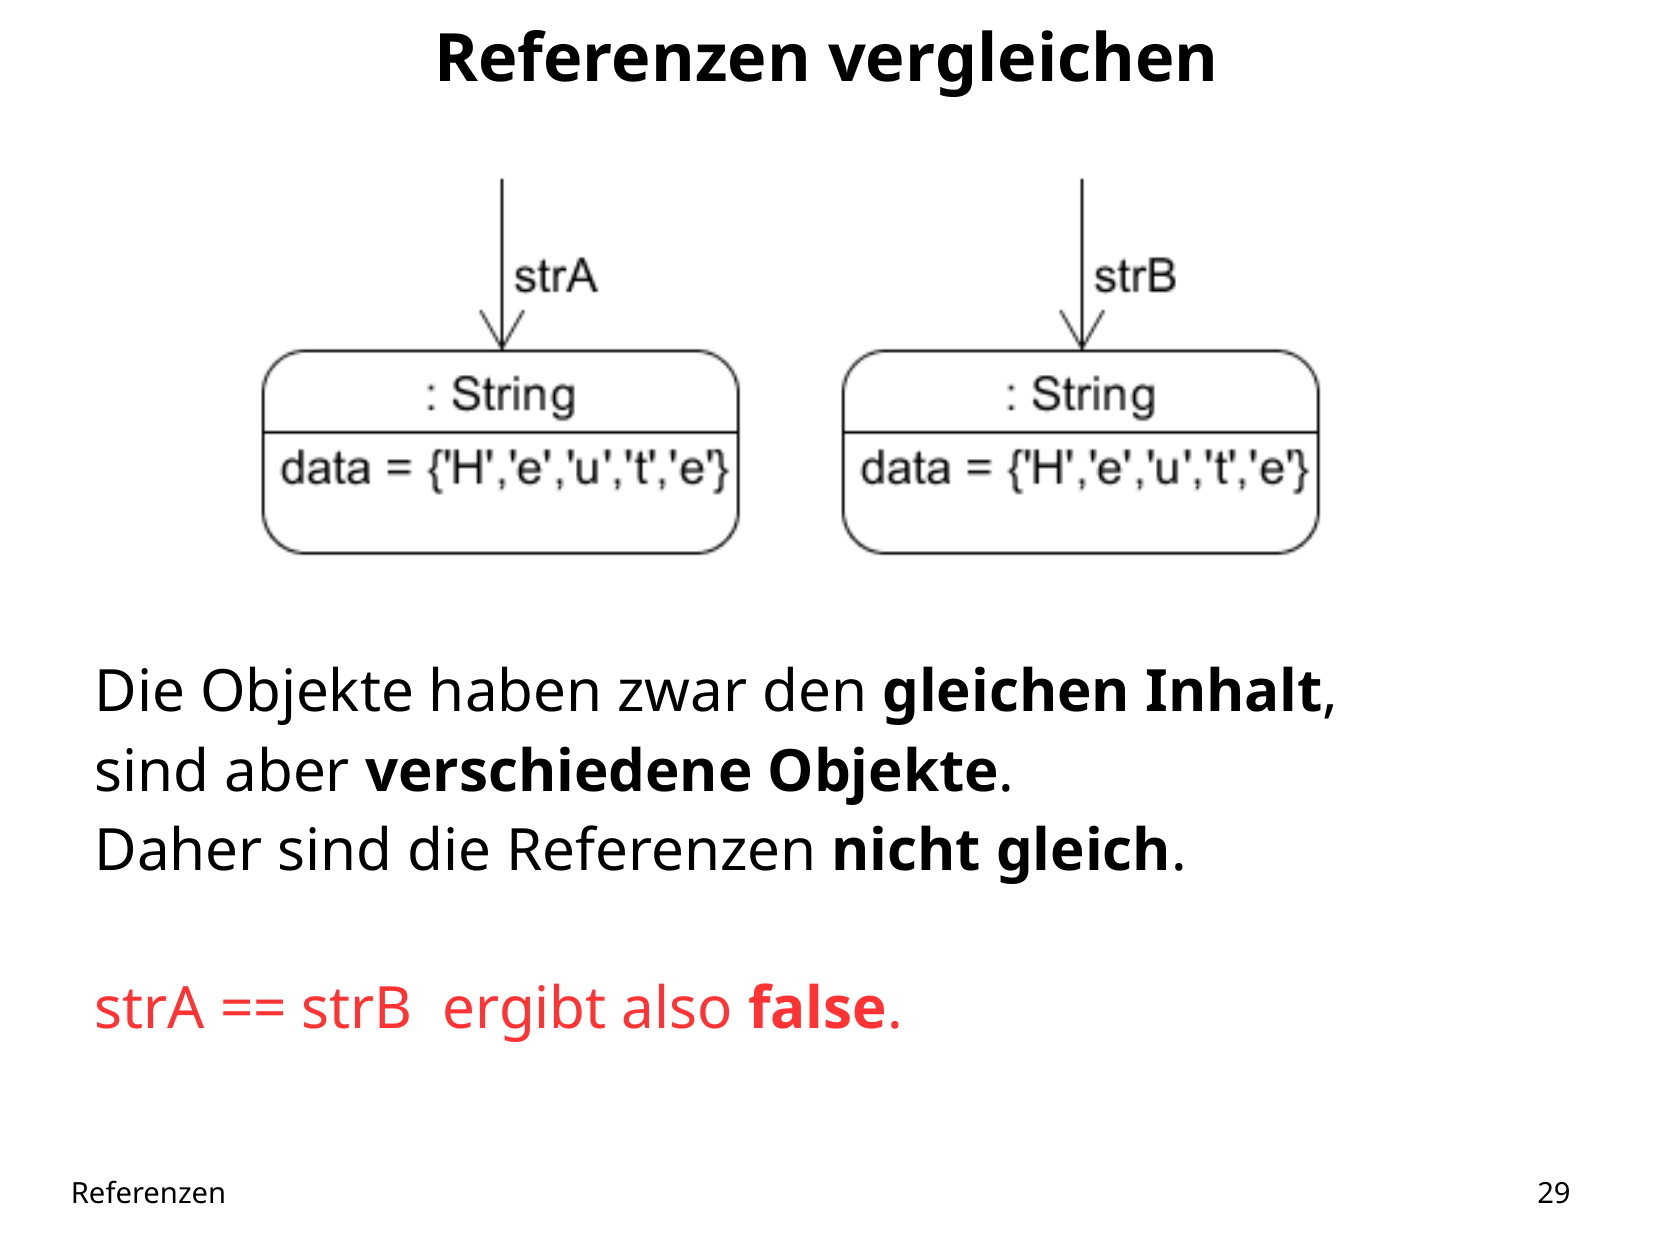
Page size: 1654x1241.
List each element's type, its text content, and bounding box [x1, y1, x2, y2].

title Referenzen vergleichen [0, 5, 1654, 107]
picture [260, 177, 1323, 558]
list Die Objekte haben zwar den gleichen Inhalt, sind aber verschiedene Objekte. Daher sind die Referenzen nicht gleich. strA == strB ergibt also false. [94, 649, 1571, 1075]
